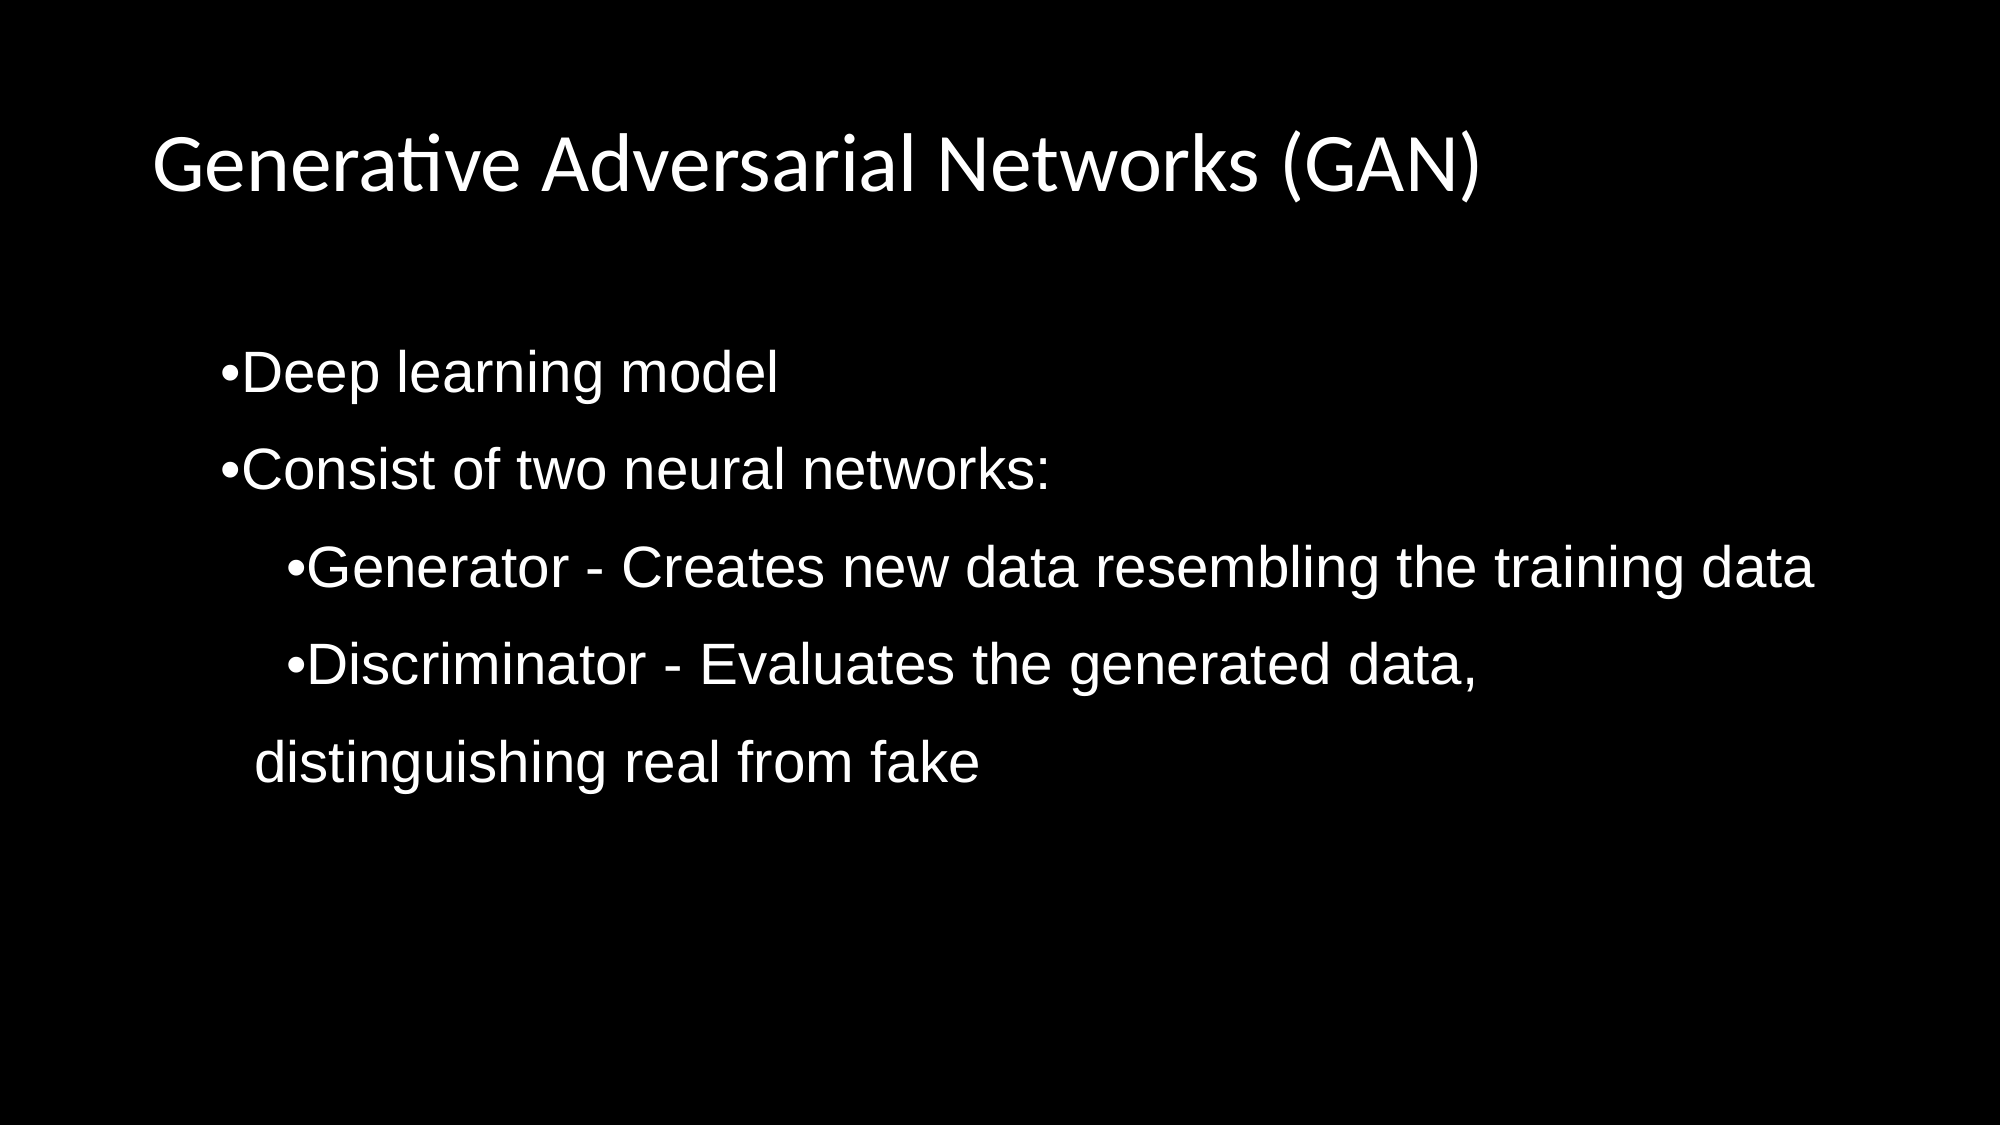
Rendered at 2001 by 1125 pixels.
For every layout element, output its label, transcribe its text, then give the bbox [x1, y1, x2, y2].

title Generative Adversarial Networks (GAN) [137, 59, 1863, 278]
list Deep learning model Consist of two neural networks: Generator - Creates new data resembling the training data Discriminator - Evaluates the generated data, distinguishing real from fake [137, 299, 1863, 1014]
